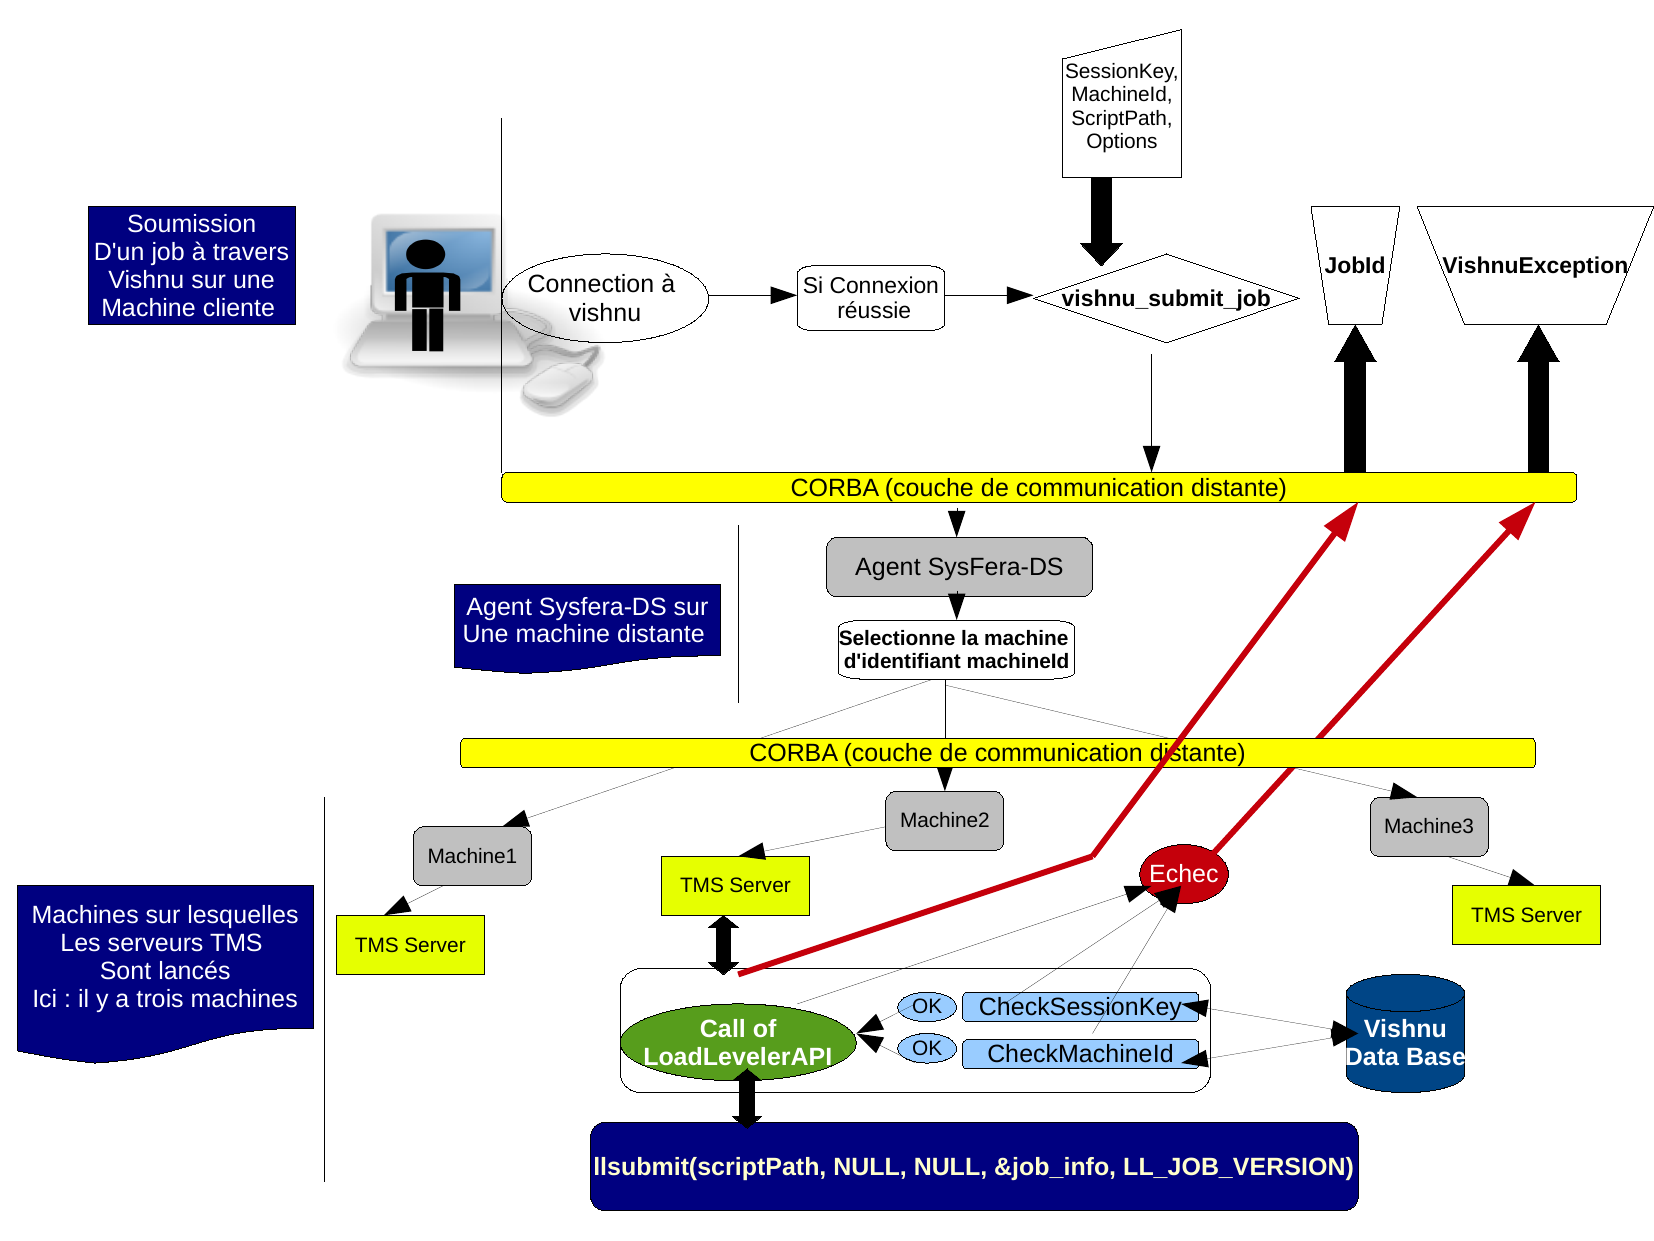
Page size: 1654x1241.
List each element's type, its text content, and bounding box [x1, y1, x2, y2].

text_box [1080, 177, 1123, 266]
text_box Connection à vishnu [501, 253, 709, 343]
text_box [1334, 324, 1377, 473]
text_box Agent Sysfera-DS sur Une machine distante [454, 584, 721, 674]
text_box CORBA (couche de communication distante) [1164, 738, 1536, 768]
text_box OK [897, 1033, 957, 1064]
text_box vishnu_submit_job [1033, 253, 1300, 343]
picture [502, 177, 621, 292]
text_box Machine1 [413, 826, 532, 886]
text_box Echec [1139, 844, 1229, 904]
text_box OK [897, 992, 957, 1022]
text_box TMS Server [661, 856, 810, 916]
text_box OK [915, 1000, 925, 1012]
text_box Machine2 [885, 791, 1004, 851]
text_box CheckSessionKey [1101, 992, 1199, 1022]
picture [502, 305, 621, 444]
text_box [708, 915, 739, 975]
text_box llsubmit(scriptPath, NULL, NULL, &job_info, LL_JOB_VERSION) [590, 1122, 1359, 1211]
text_box CORBA (couche de communication distante) [460, 738, 1176, 768]
text_box Call of LoadLevelerAPI [620, 1003, 857, 1081]
text_box Vishnu Data Base [1346, 974, 1465, 1093]
text_box Soumission D'un job à travers Vishnu sur une Machine cliente [88, 206, 296, 325]
text_box VishnuException [1417, 206, 1654, 325]
text_box Machine3 [1370, 797, 1489, 857]
text_box JobId [1311, 206, 1400, 325]
text_box CheckMachineId [962, 1039, 1199, 1069]
text_box [1517, 325, 1560, 473]
text_box Agent SysFera-DS [826, 537, 1093, 597]
picture [323, 177, 501, 444]
text_box CORBA (couche de communication distante) [501, 472, 1577, 503]
text_box TMS Server [1452, 885, 1601, 945]
text_box CheckSessionKey [962, 992, 1116, 1022]
text_box TMS Server [336, 915, 485, 975]
text_box SessionKey, MachineId, ScriptPath, Options [1062, 29, 1182, 178]
text_box [732, 1068, 762, 1129]
text_box Si Connexion réussie [797, 265, 945, 331]
text_box Machines sur lesquelles Les serveurs TMS Sont lancés Ici : il y a trois machines [17, 885, 314, 1064]
text_box Selectionne la machine d'identifiant machineId [838, 620, 1075, 680]
